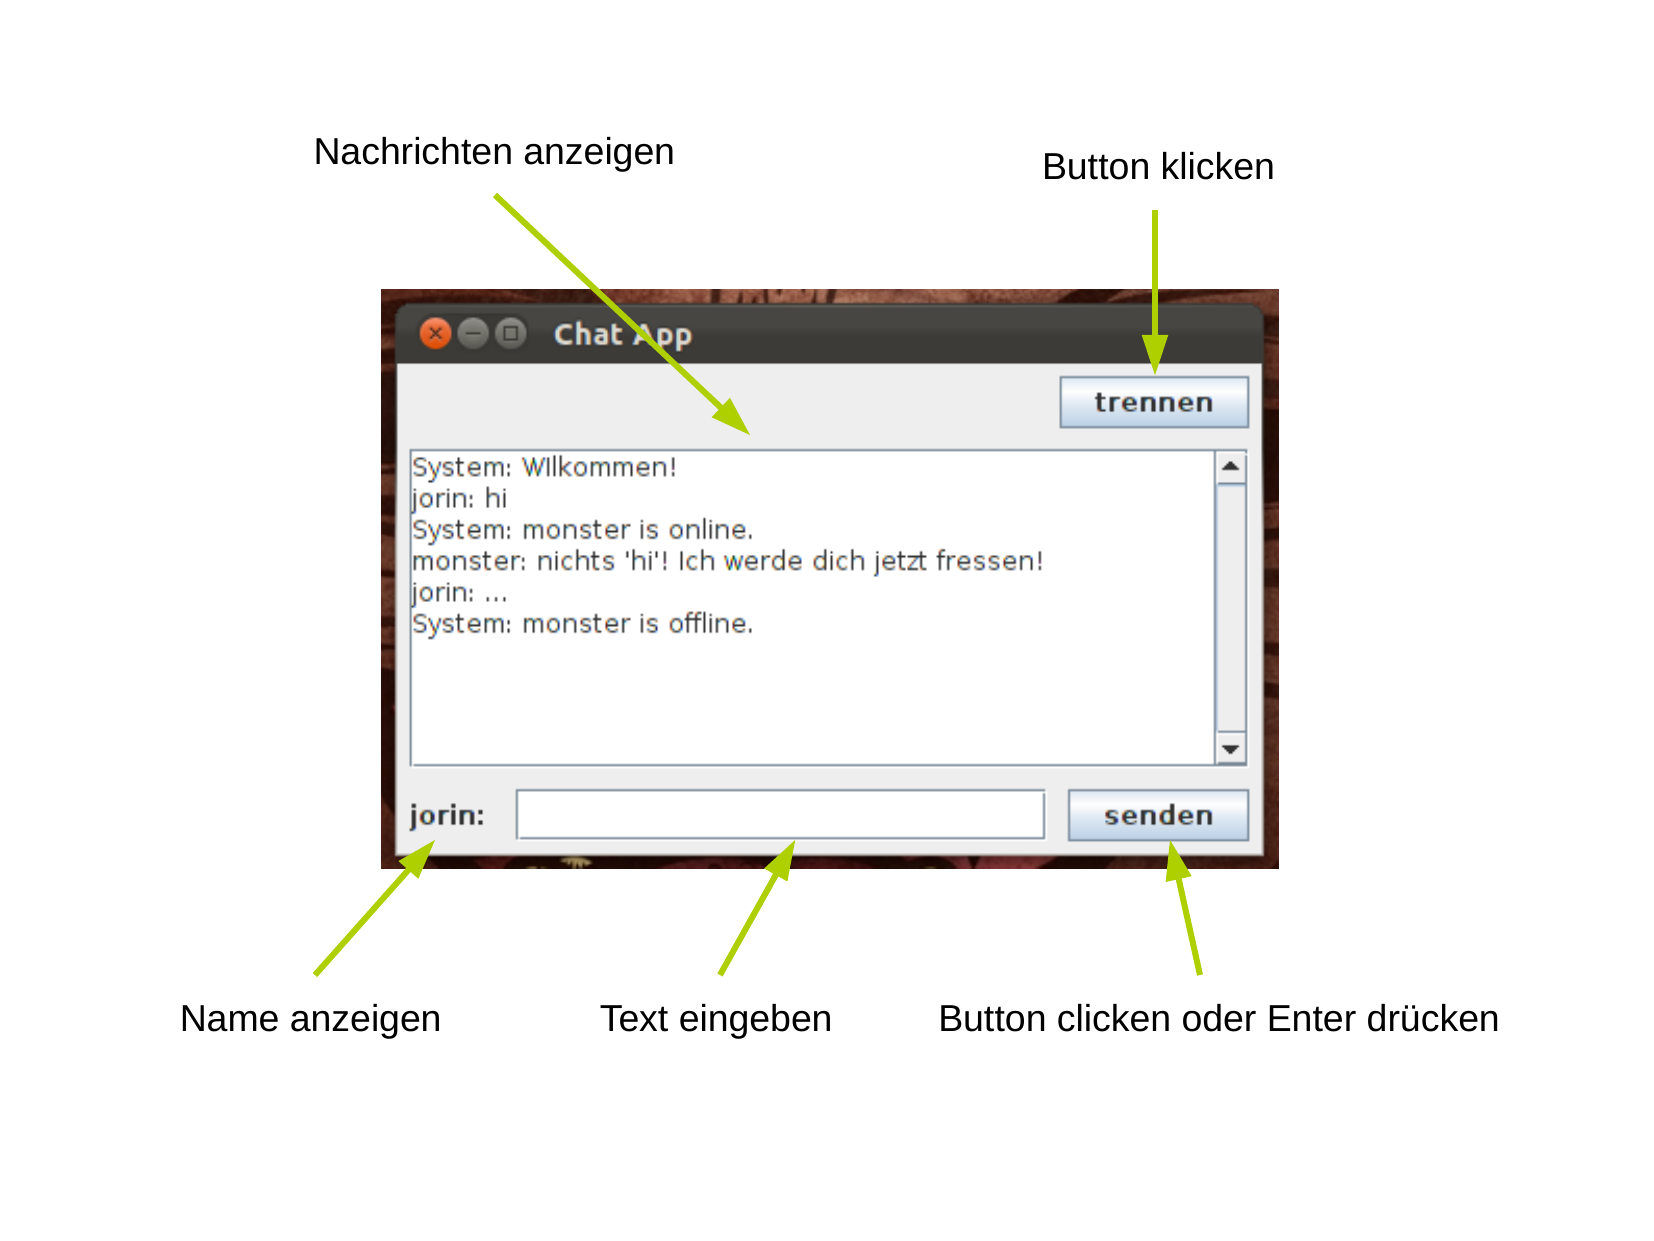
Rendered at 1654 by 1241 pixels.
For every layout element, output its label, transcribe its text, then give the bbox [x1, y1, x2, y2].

text_box Button klicken [1027, 138, 1291, 196]
text_box Text eingeben [585, 990, 848, 1047]
text_box Name anzeigen [165, 990, 457, 1047]
text_box Nachrichten anzeigen [298, 123, 691, 181]
text_box Button clicken oder Enter drücken [923, 990, 1516, 1047]
picture [381, 289, 1279, 869]
